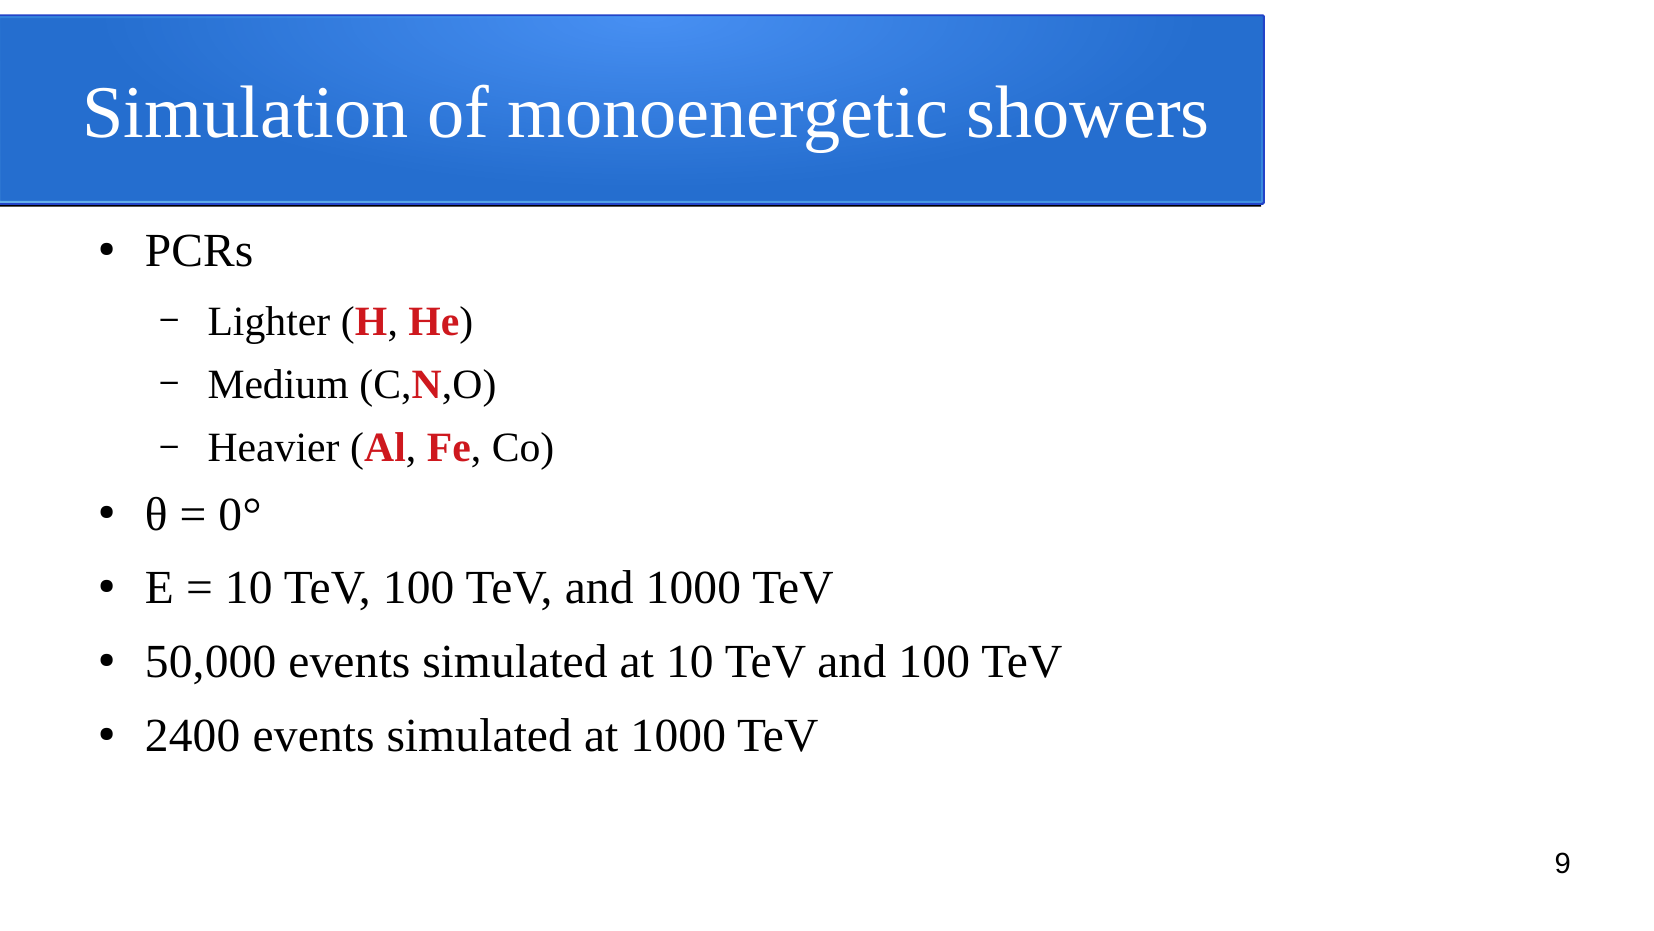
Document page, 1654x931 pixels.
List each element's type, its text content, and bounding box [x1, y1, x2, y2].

list PCRs Lighter (H, He) Medium (C,N,O) Heavier (Al, Fe, Co) θ = 0° E = 10 TeV, 100 TeV, and 1000 TeV 50,000 events simulated at 10 TeV and 100 TeV 2400 events simulated at 1000 TeV [82, 224, 1571, 764]
title Simulation of monoenergetic showers [82, 35, 1235, 189]
